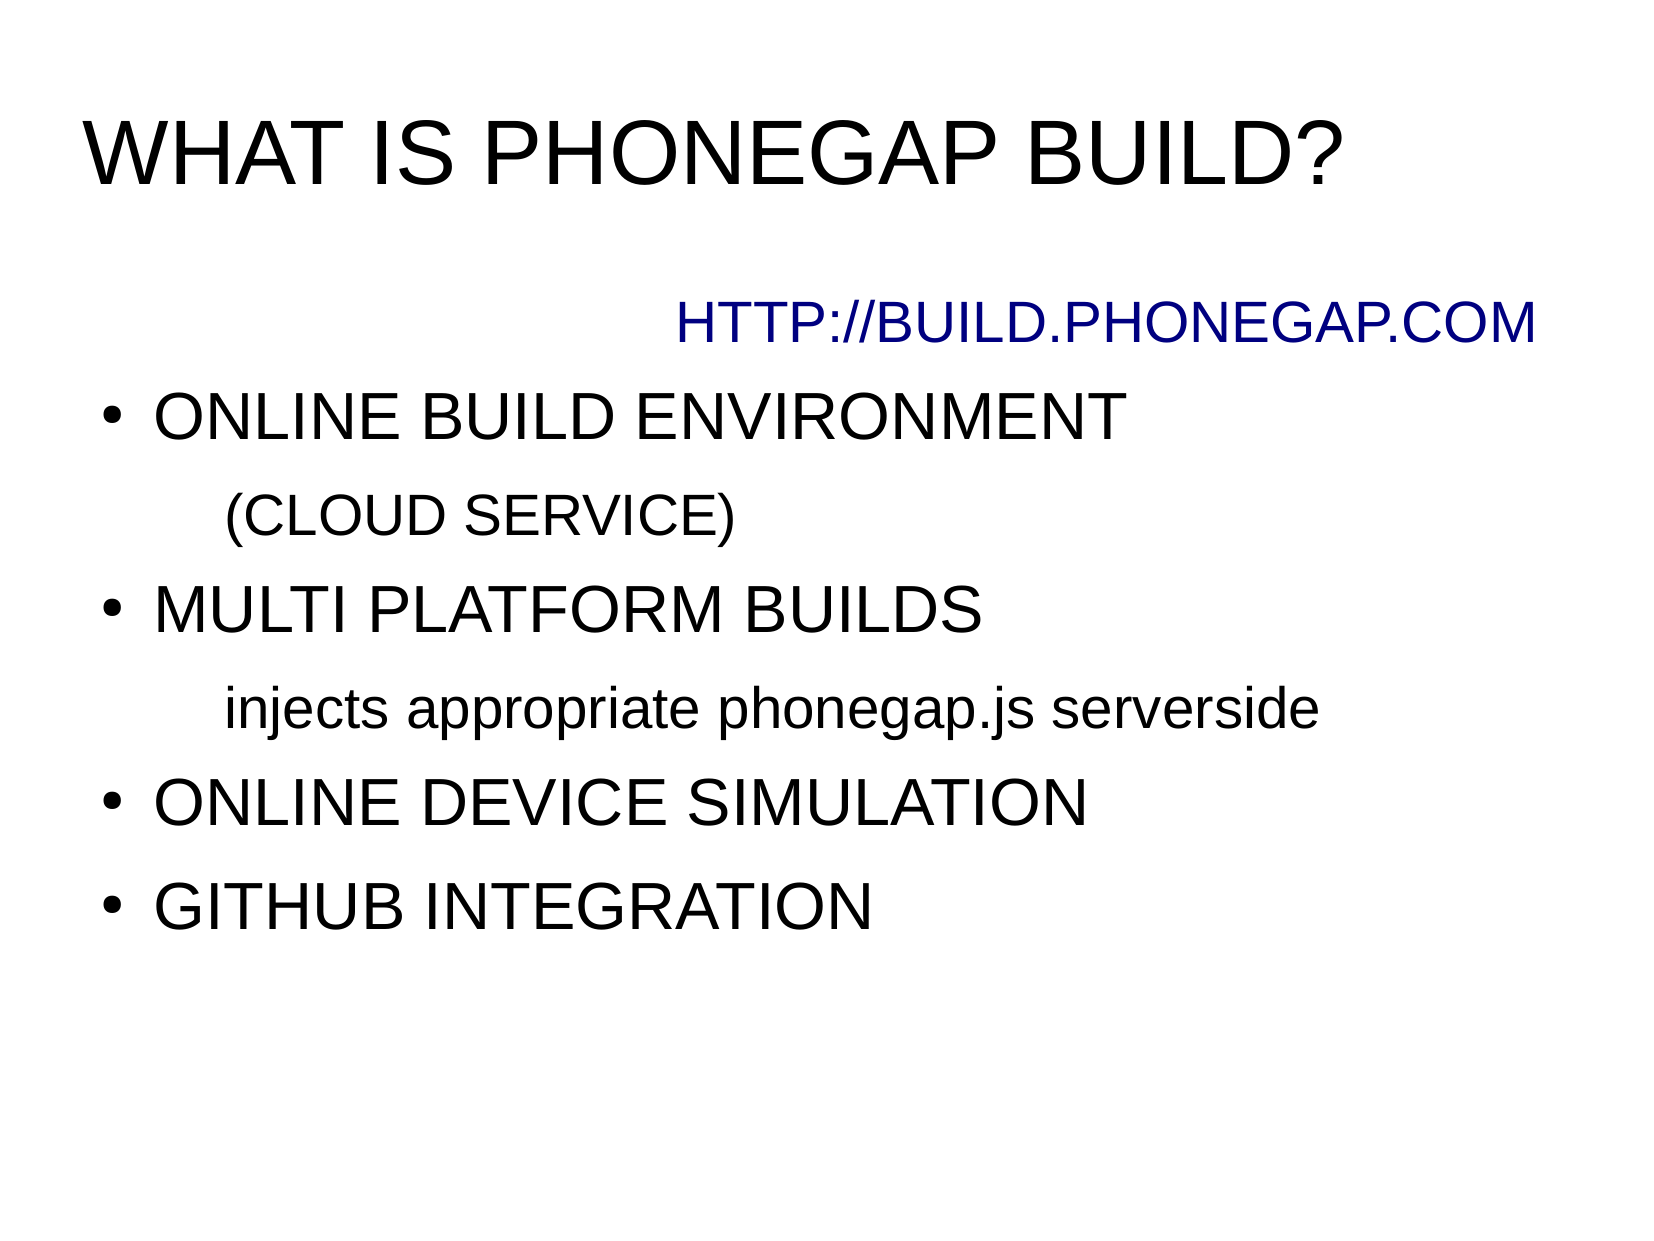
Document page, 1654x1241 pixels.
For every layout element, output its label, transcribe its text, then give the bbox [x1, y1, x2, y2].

title WHAT IS PHONEGAP BUILD? [82, 49, 1571, 257]
list HTTP://BUILD.PHONEGAP.COM ONLINE BUILD ENVIRONMENT (CLOUD SERVICE) MULTI PLATFORM BUILDS injects appropriate phonegap.js serverside ONLINE DEVICE SIMULATION GITHUB INTEGRATION [82, 290, 1538, 1010]
